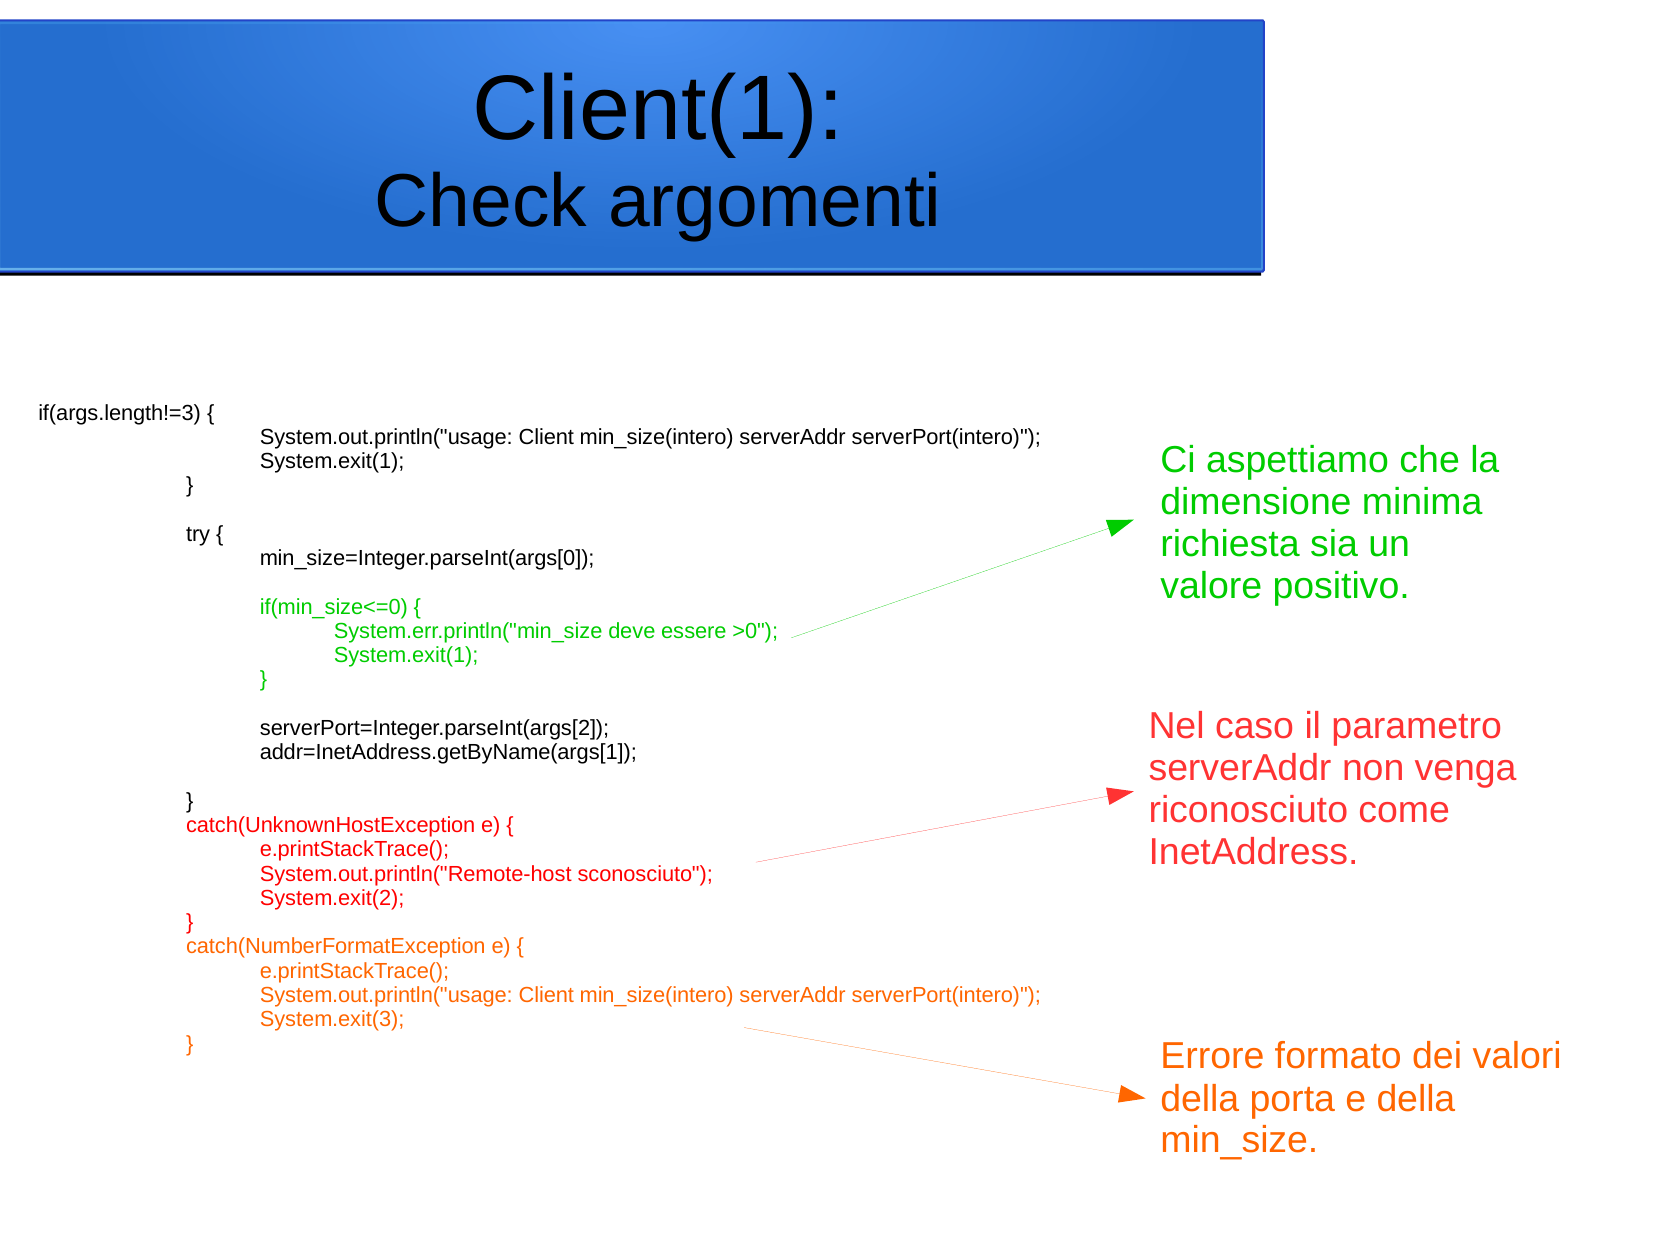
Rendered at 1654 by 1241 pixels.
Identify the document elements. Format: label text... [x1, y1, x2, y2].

text_box if(args.length!=3) { System.out.println("usage: Client min_size(intero) serverAddr serverPort(intero)"); System.exit(1); } try { min_size=Integer.parseInt(args[0]); if(min_size<=0) { System.err.println("min_size deve essere >0"); System.exit(1); } serverPort=Integer.parseInt(args[2]); addr=InetAddress.getByName(args[1]); } catch(UnknownHostException e) { e.printStackTrace(); System.out.println("Remote-host sconosciuto"); System.exit(2); } catch(NumberFormatException e) { e.printStackTrace(); System.out.println("usage: Client min_size(intero) serverAddr serverPort(intero)"); System.exit(3); } [23, 392, 1084, 1063]
text_box Ci aspettiamo che la dimensione minima richiesta sia un valore positivo. [1145, 431, 1524, 615]
text_box Nel caso il parametro serverAddr non venga riconosciuto come InetAddress. [1133, 696, 1595, 880]
text_box Errore formato dei valori della porta e della min_size. [1145, 1027, 1619, 1169]
title Client(1): Check argomenti [82, 47, 1235, 252]
